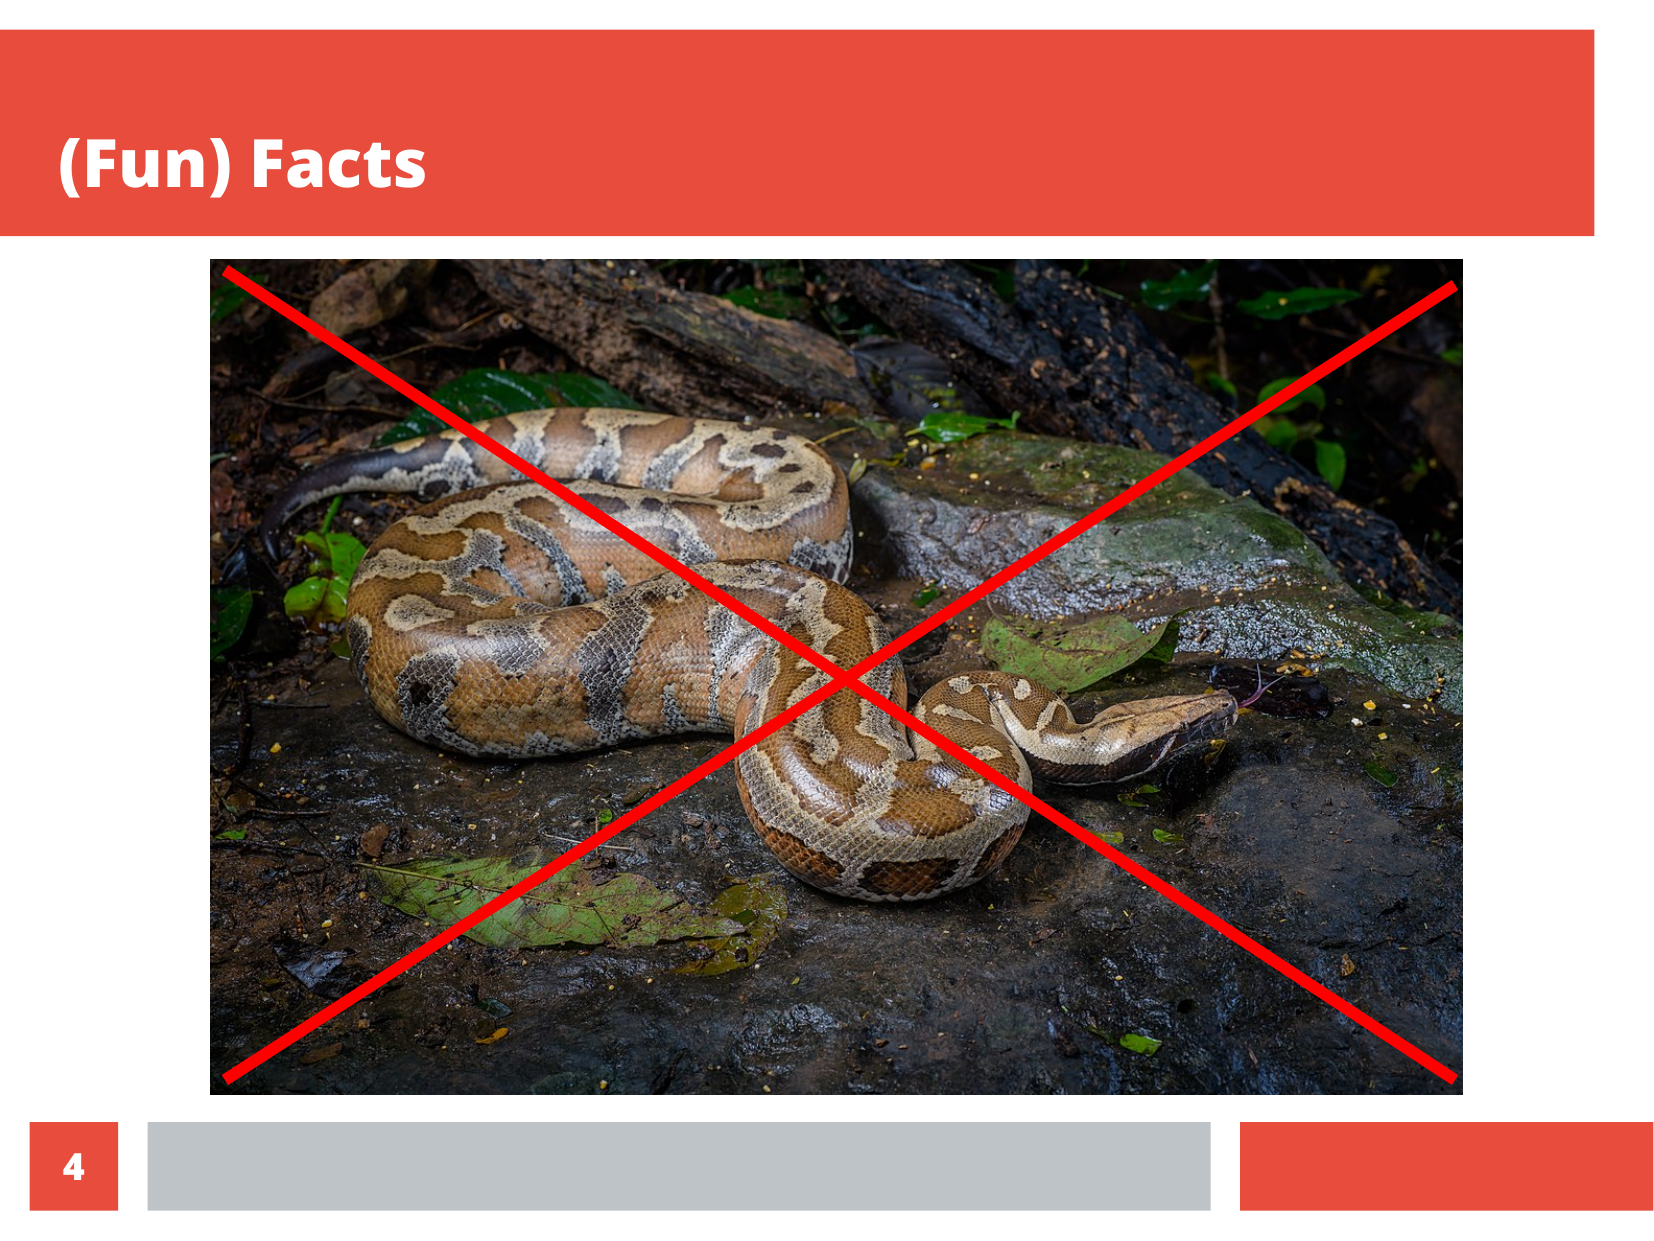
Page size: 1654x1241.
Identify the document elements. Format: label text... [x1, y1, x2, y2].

title (Fun) Facts [59, 59, 1595, 207]
picture [210, 259, 1463, 1096]
